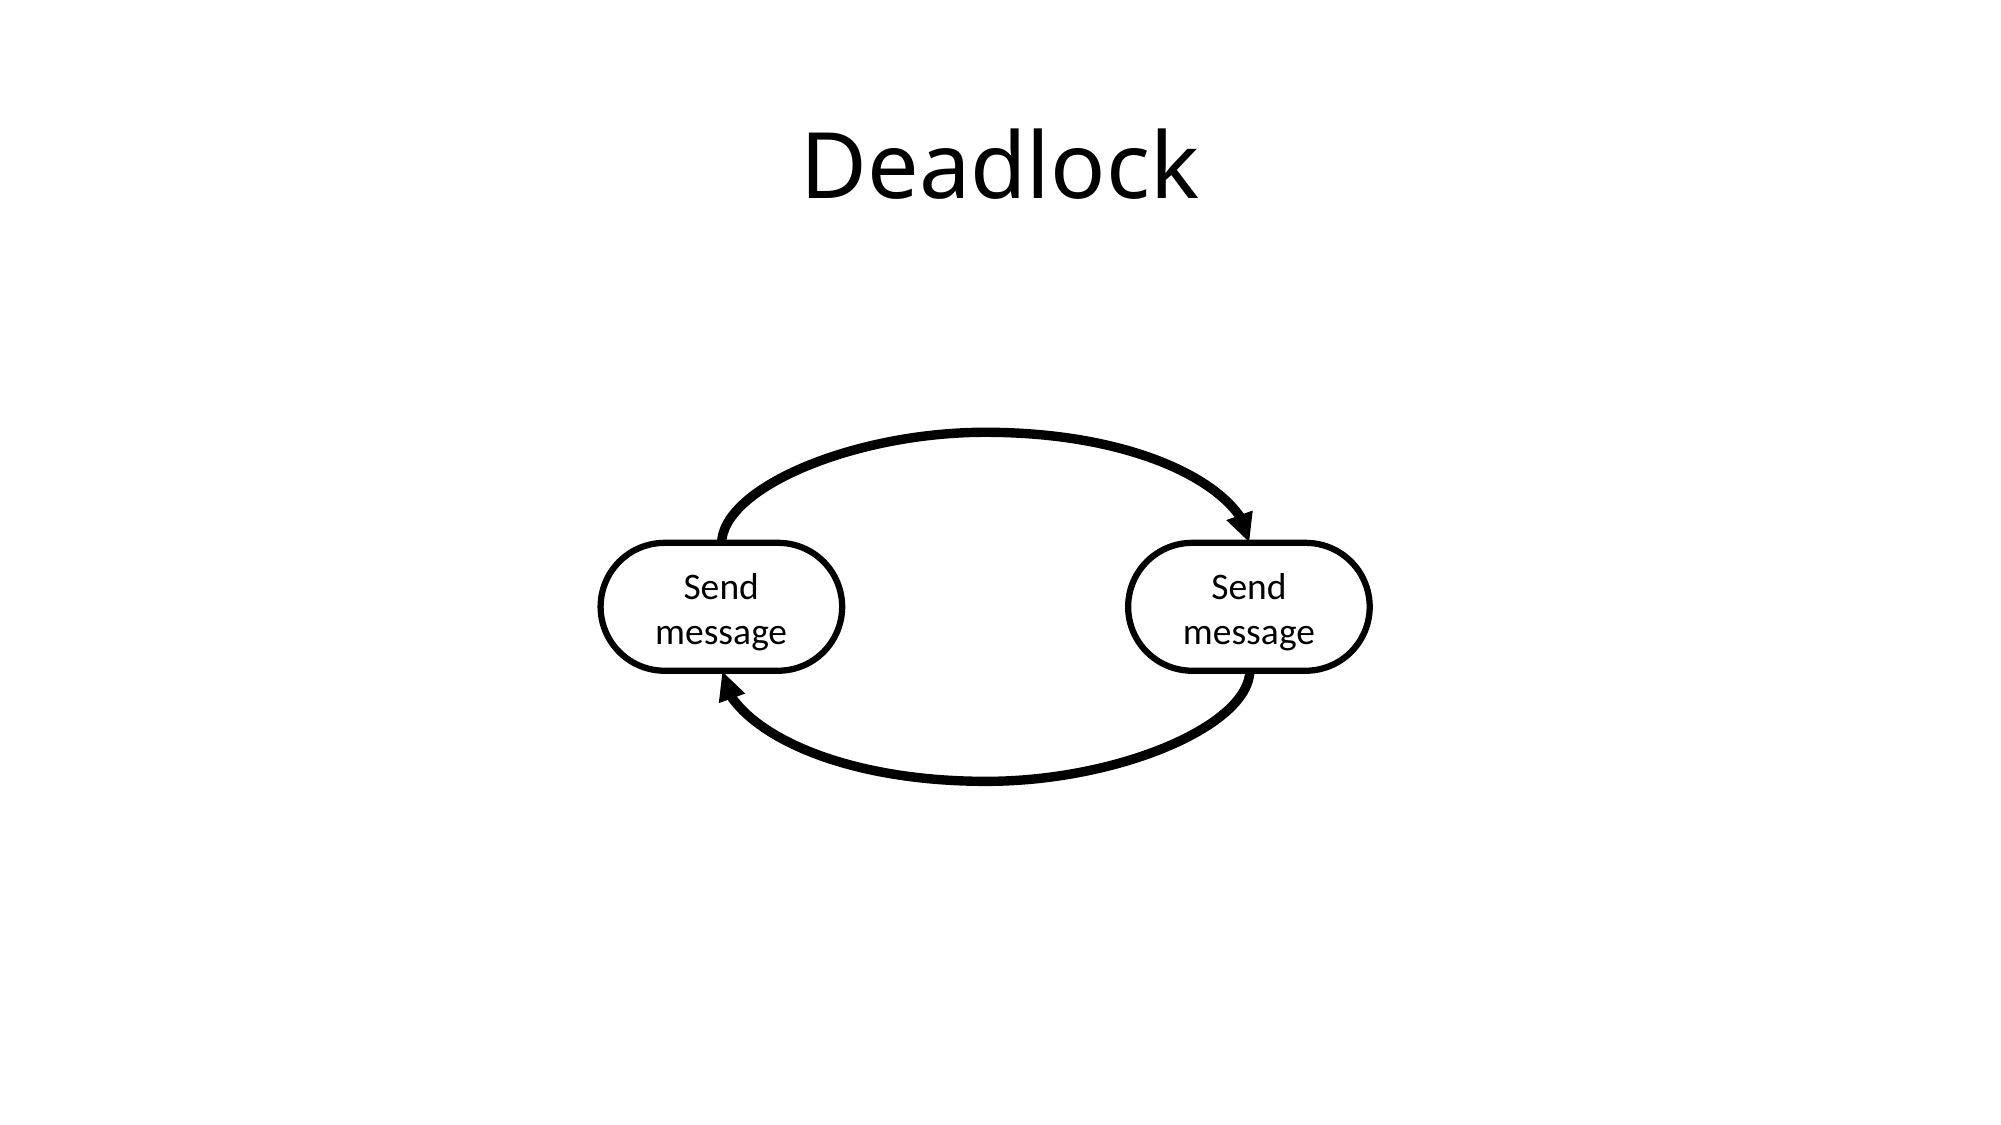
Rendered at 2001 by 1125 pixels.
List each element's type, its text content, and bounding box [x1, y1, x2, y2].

title Deadlock [137, 59, 1863, 278]
list [137, 299, 1863, 1014]
text_box Send message [600, 542, 843, 671]
text_box Send message [1128, 542, 1370, 671]
